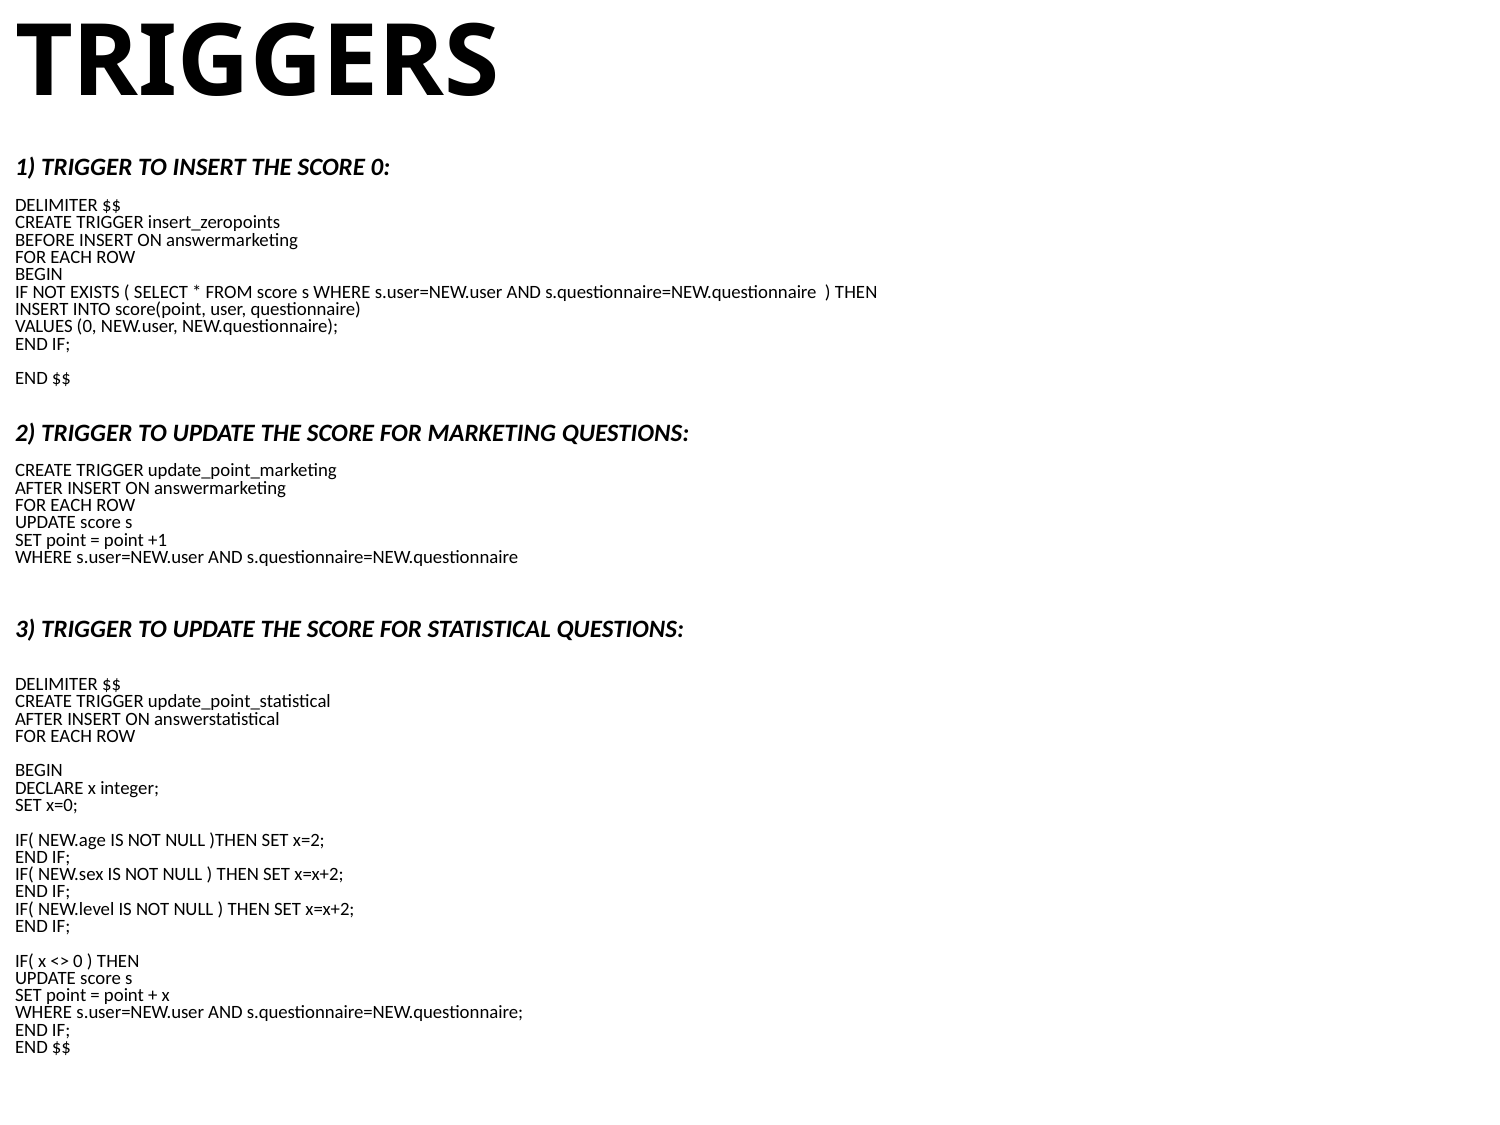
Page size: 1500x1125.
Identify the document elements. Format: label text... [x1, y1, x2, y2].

list 1) TRIGGER TO INSERT THE SCORE 0: DELIMITER $$ CREATE TRIGGER insert_zeropoints BEFORE INSERT ON answermarketing FOR EACH ROW BEGIN IF NOT EXISTS ( SELECT * FROM score s WHERE s.user=NEW.user AND s.questionnaire=NEW.questionnaire ) THEN INSERT INTO score(point, user, questionnaire) VALUES (0, NEW.user, NEW.questionnaire); END IF; END $$ 2) TRIGGER TO UPDATE THE SCORE FOR MARKETING QUESTIONS: CREATE TRIGGER update_point_marketing AFTER INSERT ON answermarketing FOR EACH ROW UPDATE score s SET point = point +1 WHERE s.user=NEW.user AND s.questionnaire=NEW.questionnaire 3) TRIGGER TO UPDATE THE SCORE FOR STATISTICAL QUESTIONS: DELIMITER $$ CREATE TRIGGER update_point_statistical AFTER INSERT ON answerstatistical FOR EACH ROW BEGIN DECLARE x integer; SET x=0; IF( NEW.age IS NOT NULL )THEN SET x=2; END IF; IF( NEW.sex IS NOT NULL ) THEN SET x=x+2; END IF; IF( NEW.level IS NOT NULL ) THEN SET x=x+2; END IF; IF( x <> 0 ) THEN UPDATE score s SET point = point + x WHERE s.user=NEW.user AND s.questionnaire=NEW.questionnaire; END IF; END $$ [0, 149, 1500, 1125]
title TRIGGERS [0, 0, 521, 126]
